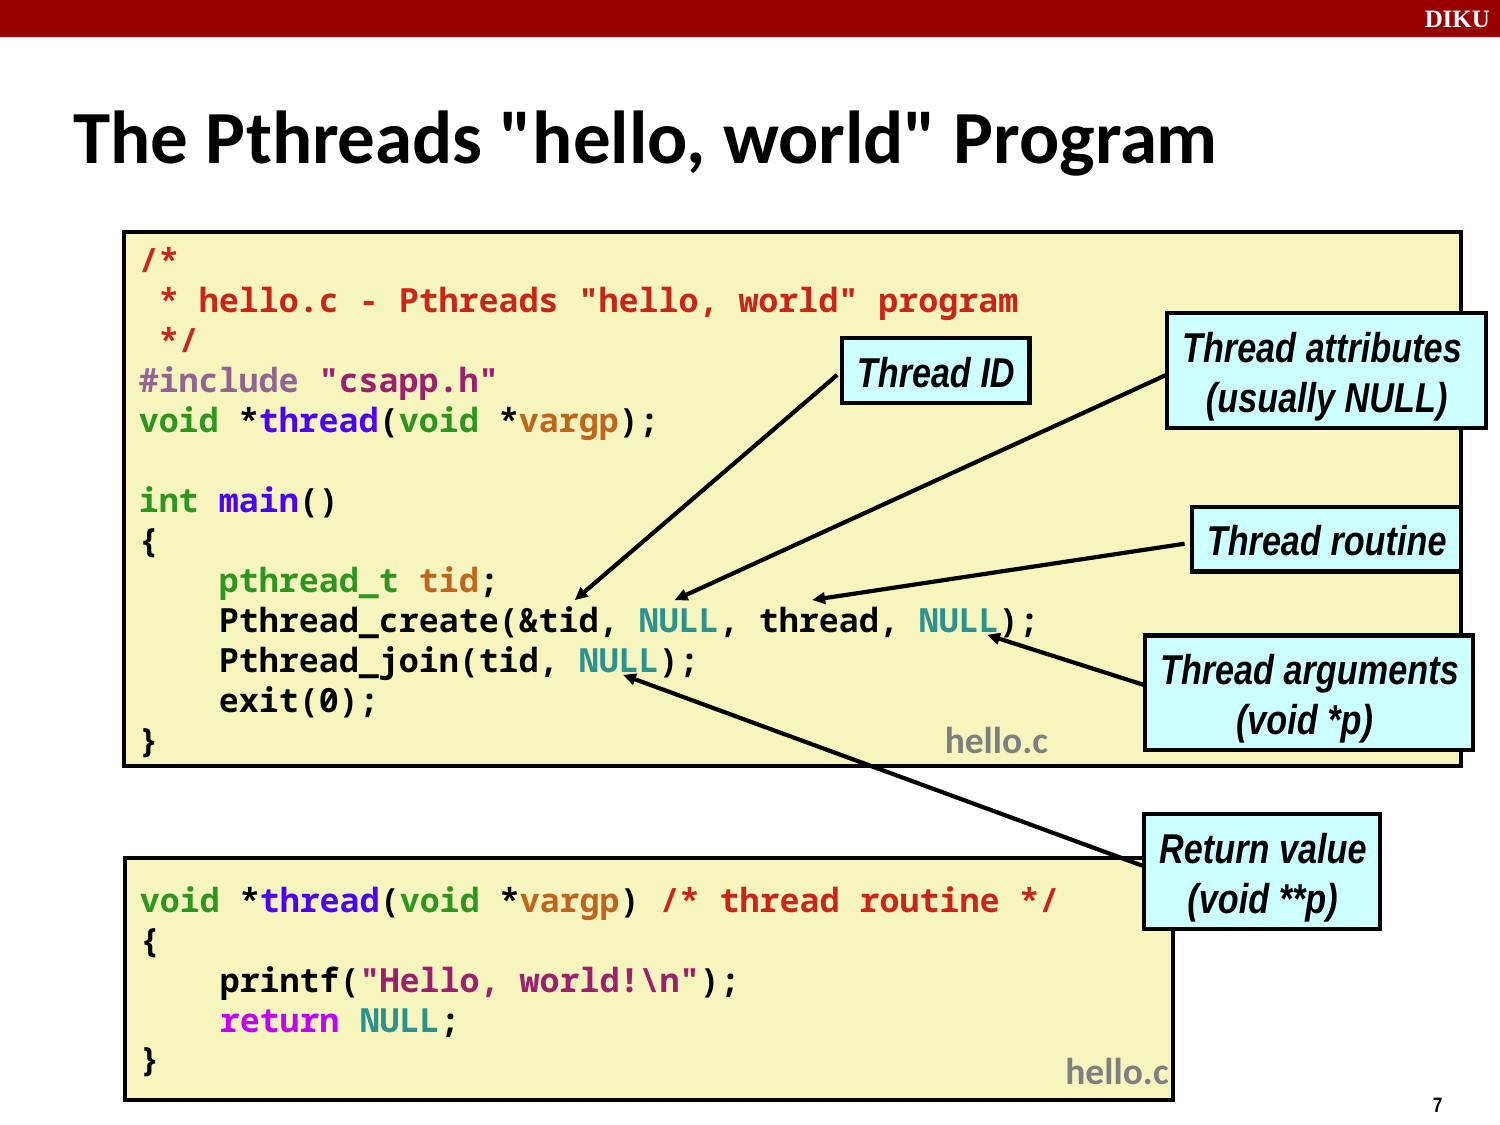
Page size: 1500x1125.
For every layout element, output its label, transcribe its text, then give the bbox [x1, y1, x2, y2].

text_box Thread routine [1192, 506, 1462, 572]
text_box The Pthreads "hello, world" Program [58, 71, 1304, 197]
text_box void *thread(void *vargp) /* thread routine */ { printf("Hello, world!\n"); return NULL; } [124, 857, 1173, 1100]
text_box /* * hello.c - Pthreads "hello, world" program */ #include "csapp.h" void *thread(void *vargp); int main() { pthread_t tid; Pthread_create(&tid, NULL, thread, NULL); Pthread_join(tid, NULL); exit(0); } [124, 232, 1462, 767]
text_box Thread ID [842, 338, 1030, 403]
text_box Return value (void **p) [1144, 814, 1380, 929]
text_box hello.c [930, 708, 1064, 769]
text_box Thread arguments (void *p) [1145, 635, 1474, 751]
text_box Thread attributes (usually NULL) [1167, 312, 1486, 428]
text_box hello.c [1050, 1039, 1184, 1100]
